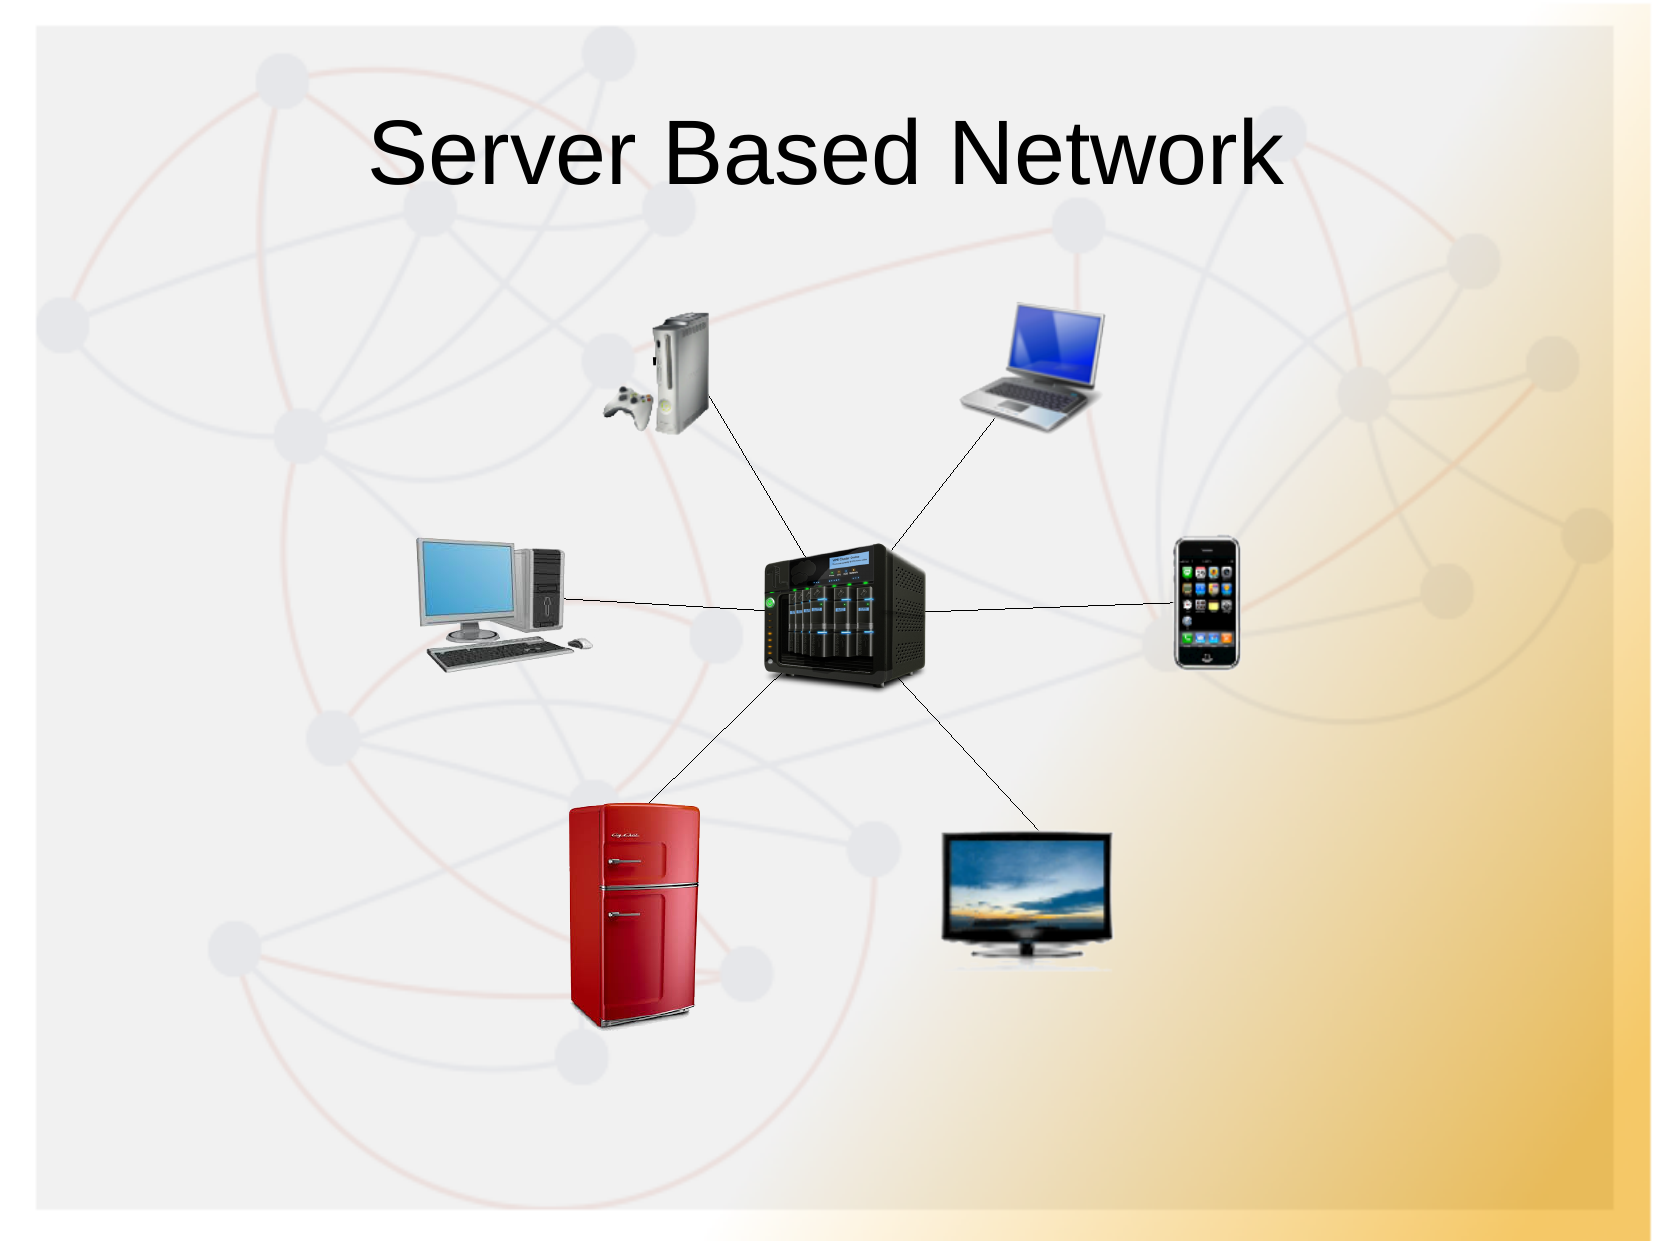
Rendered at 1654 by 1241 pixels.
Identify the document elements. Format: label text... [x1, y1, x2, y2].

title Server Based Network [82, 49, 1571, 257]
picture [0, 0, 1654, 1241]
